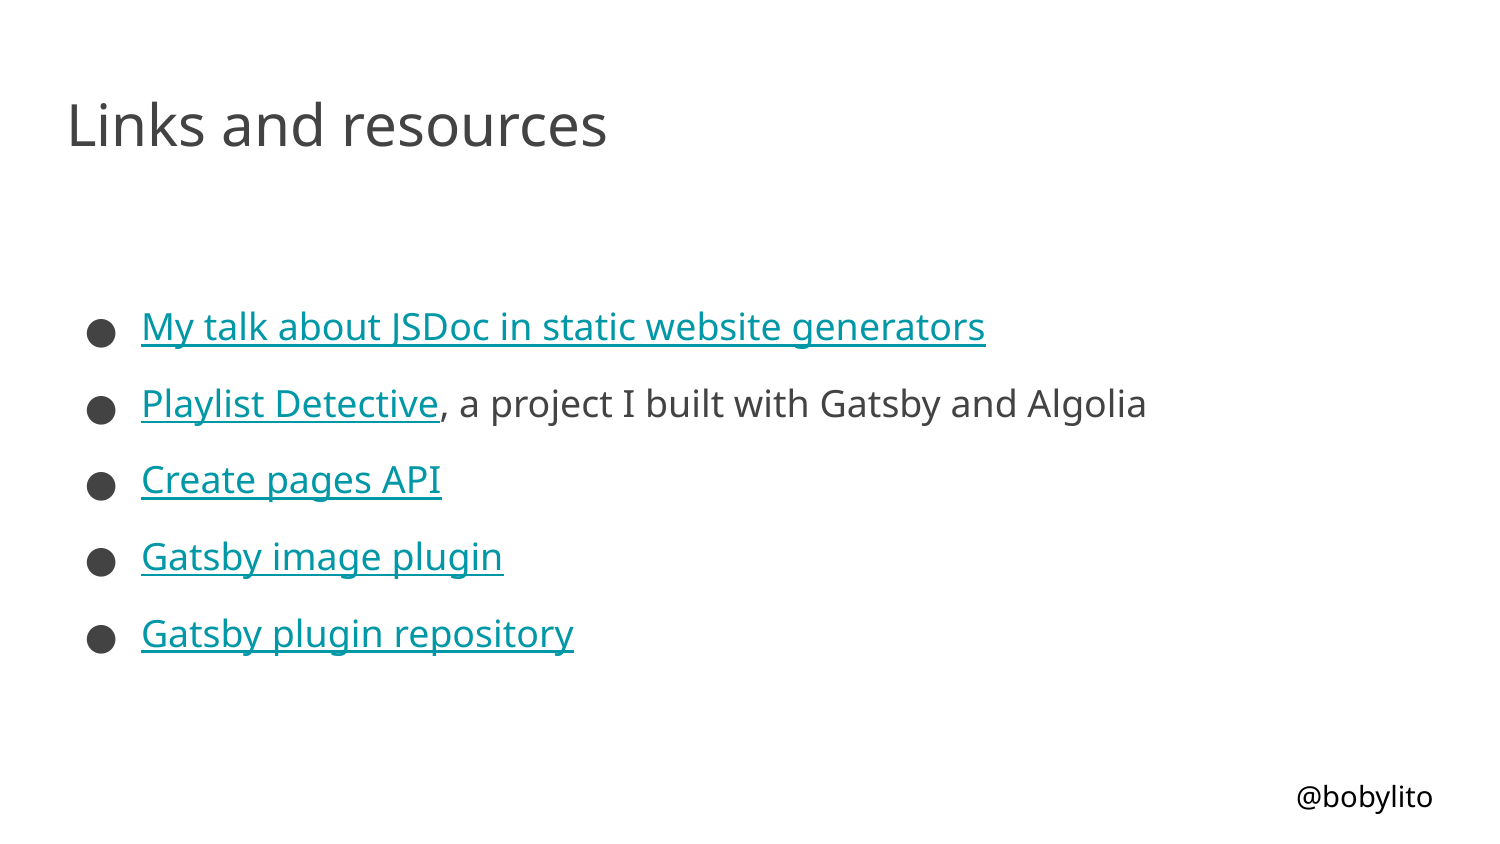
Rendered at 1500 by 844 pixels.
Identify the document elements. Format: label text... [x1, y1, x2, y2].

list My talk about JSDoc in static website generators Playlist Detective, a project I built with Gatsby and Algolia Create pages API Gatsby image plugin Gatsby plugin repository [51, 189, 1449, 750]
title Links and resources [51, 72, 1449, 167]
